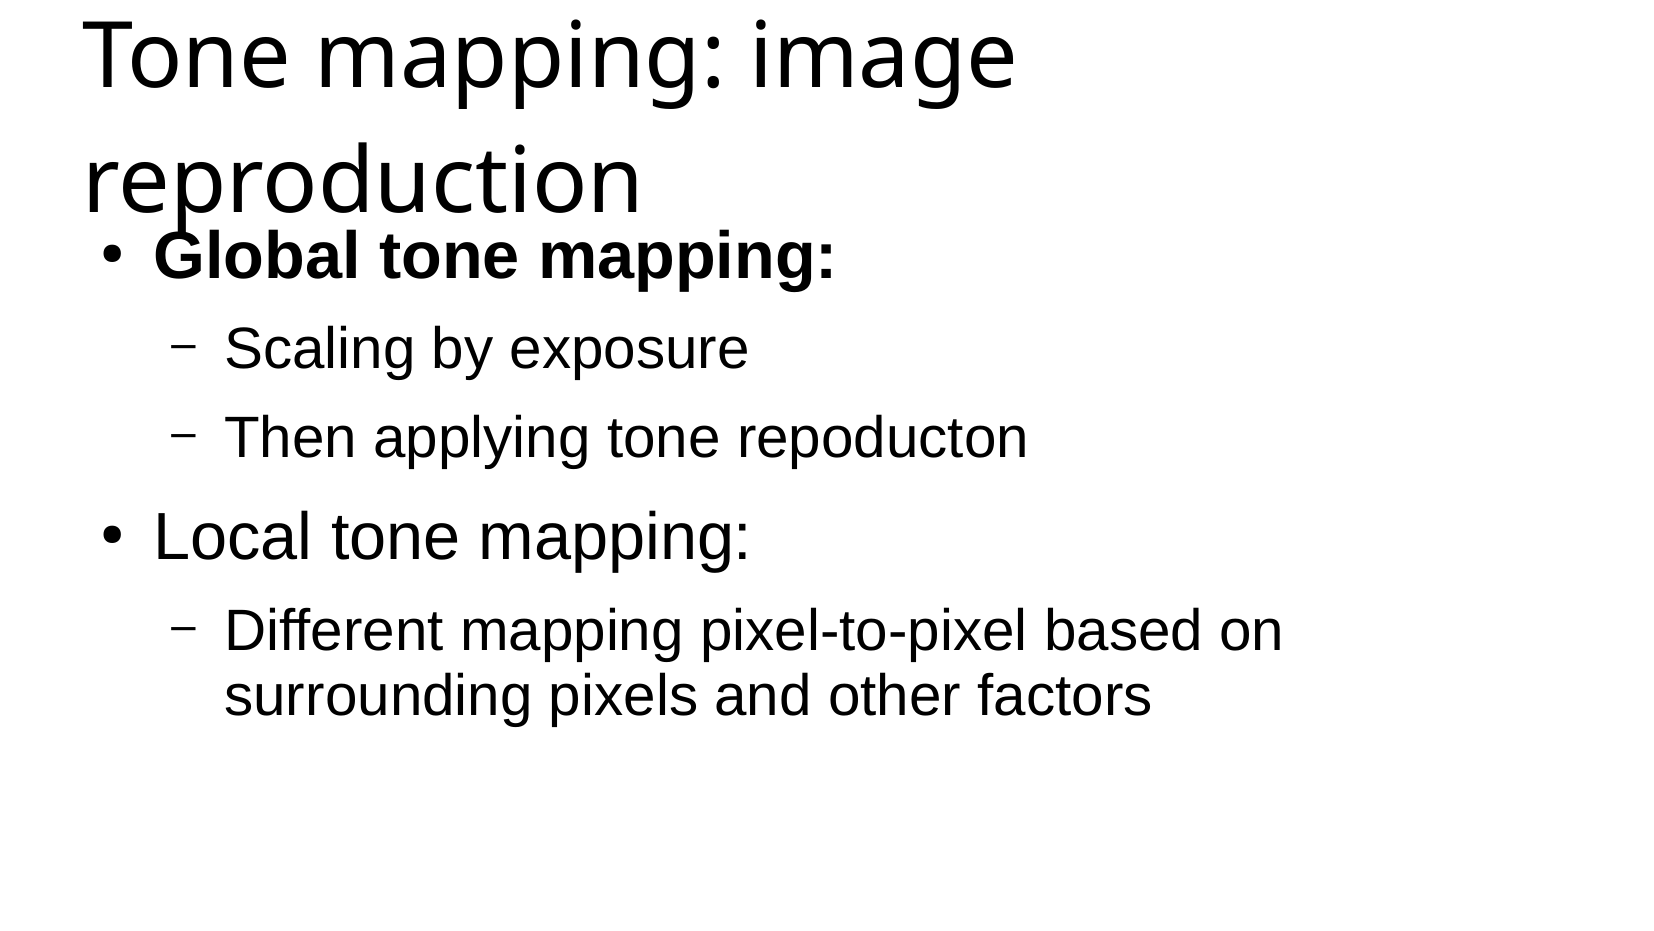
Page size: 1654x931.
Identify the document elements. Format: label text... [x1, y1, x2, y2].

title Tone mapping: image reproduction [82, 37, 1571, 193]
list Global tone mapping: Scaling by exposure Then applying tone repoducton Local tone mapping: Different mapping pixel-to-pixel based on surrounding pixels and other factors [82, 217, 1571, 758]
